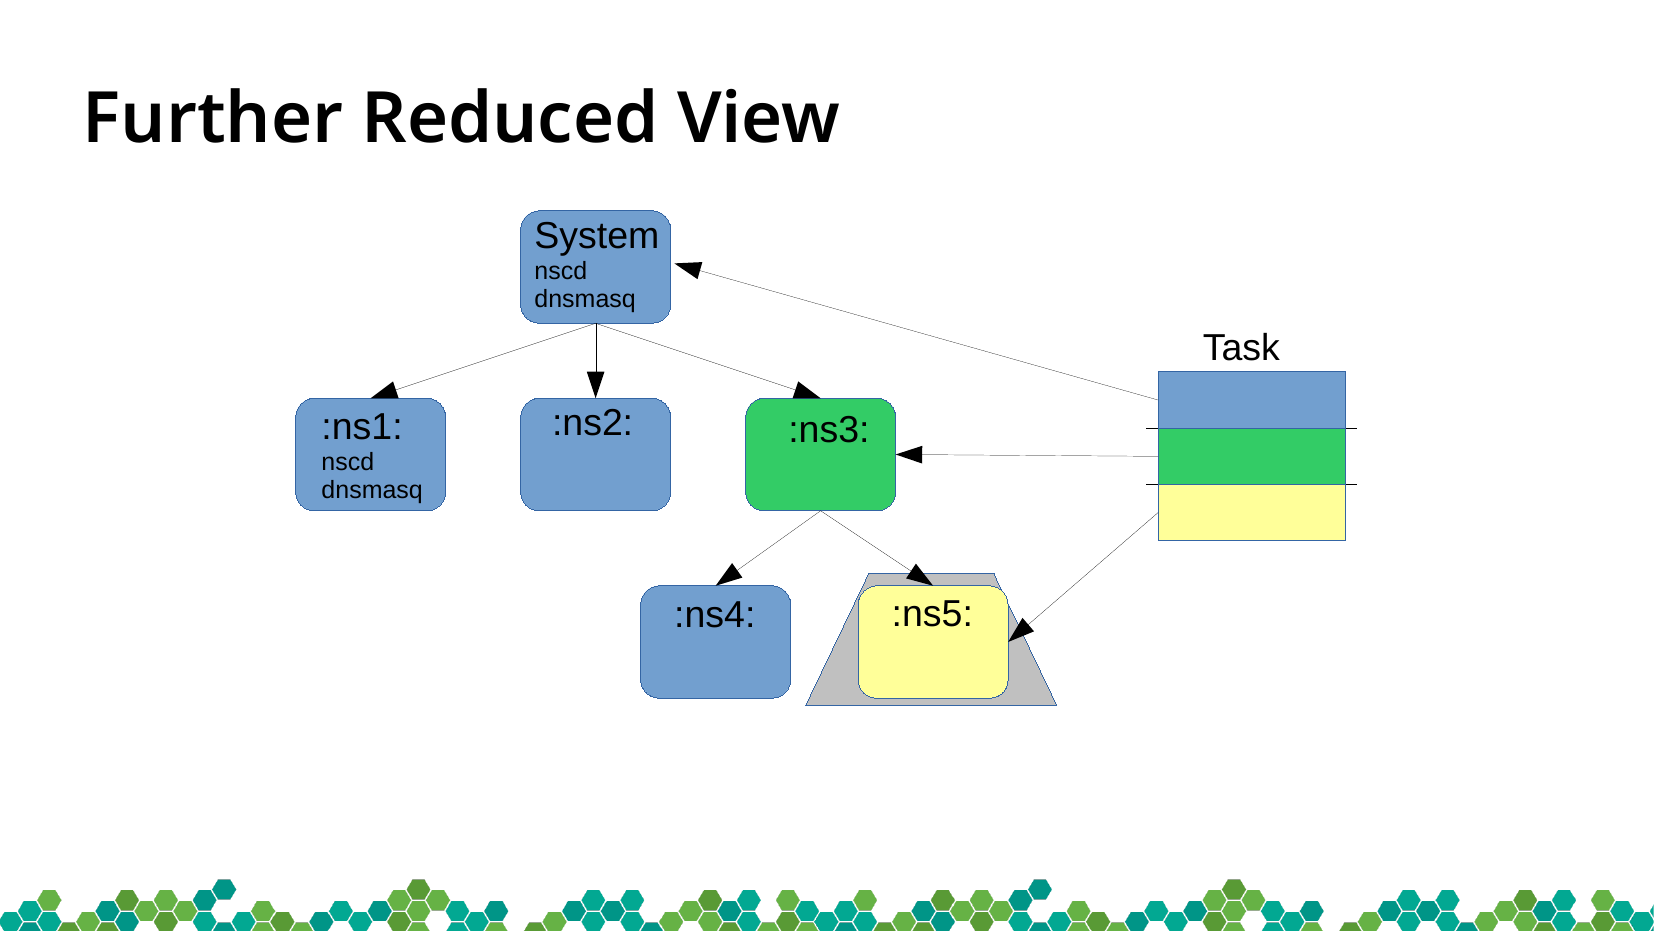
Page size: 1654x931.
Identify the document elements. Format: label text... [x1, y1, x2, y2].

text_box [439, 402, 446, 507]
text_box [1158, 371, 1346, 541]
text_box [295, 400, 306, 509]
text_box [805, 573, 1057, 706]
title Further Reduced View [82, 37, 1571, 193]
picture [0, 871, 1654, 931]
text_box Task [1188, 319, 1295, 377]
text_box :ns3: [773, 401, 885, 459]
text_box System nscd dnsmasq [519, 206, 675, 320]
text_box [520, 398, 671, 511]
text_box :ns1: nscd dnsmasq [306, 397, 439, 511]
text_box [745, 398, 896, 511]
text_box :ns2: [537, 394, 649, 452]
text_box :ns5: [876, 585, 988, 642]
text_box [640, 585, 791, 699]
text_box :ns4: [659, 585, 771, 643]
text_box [529, 320, 663, 324]
